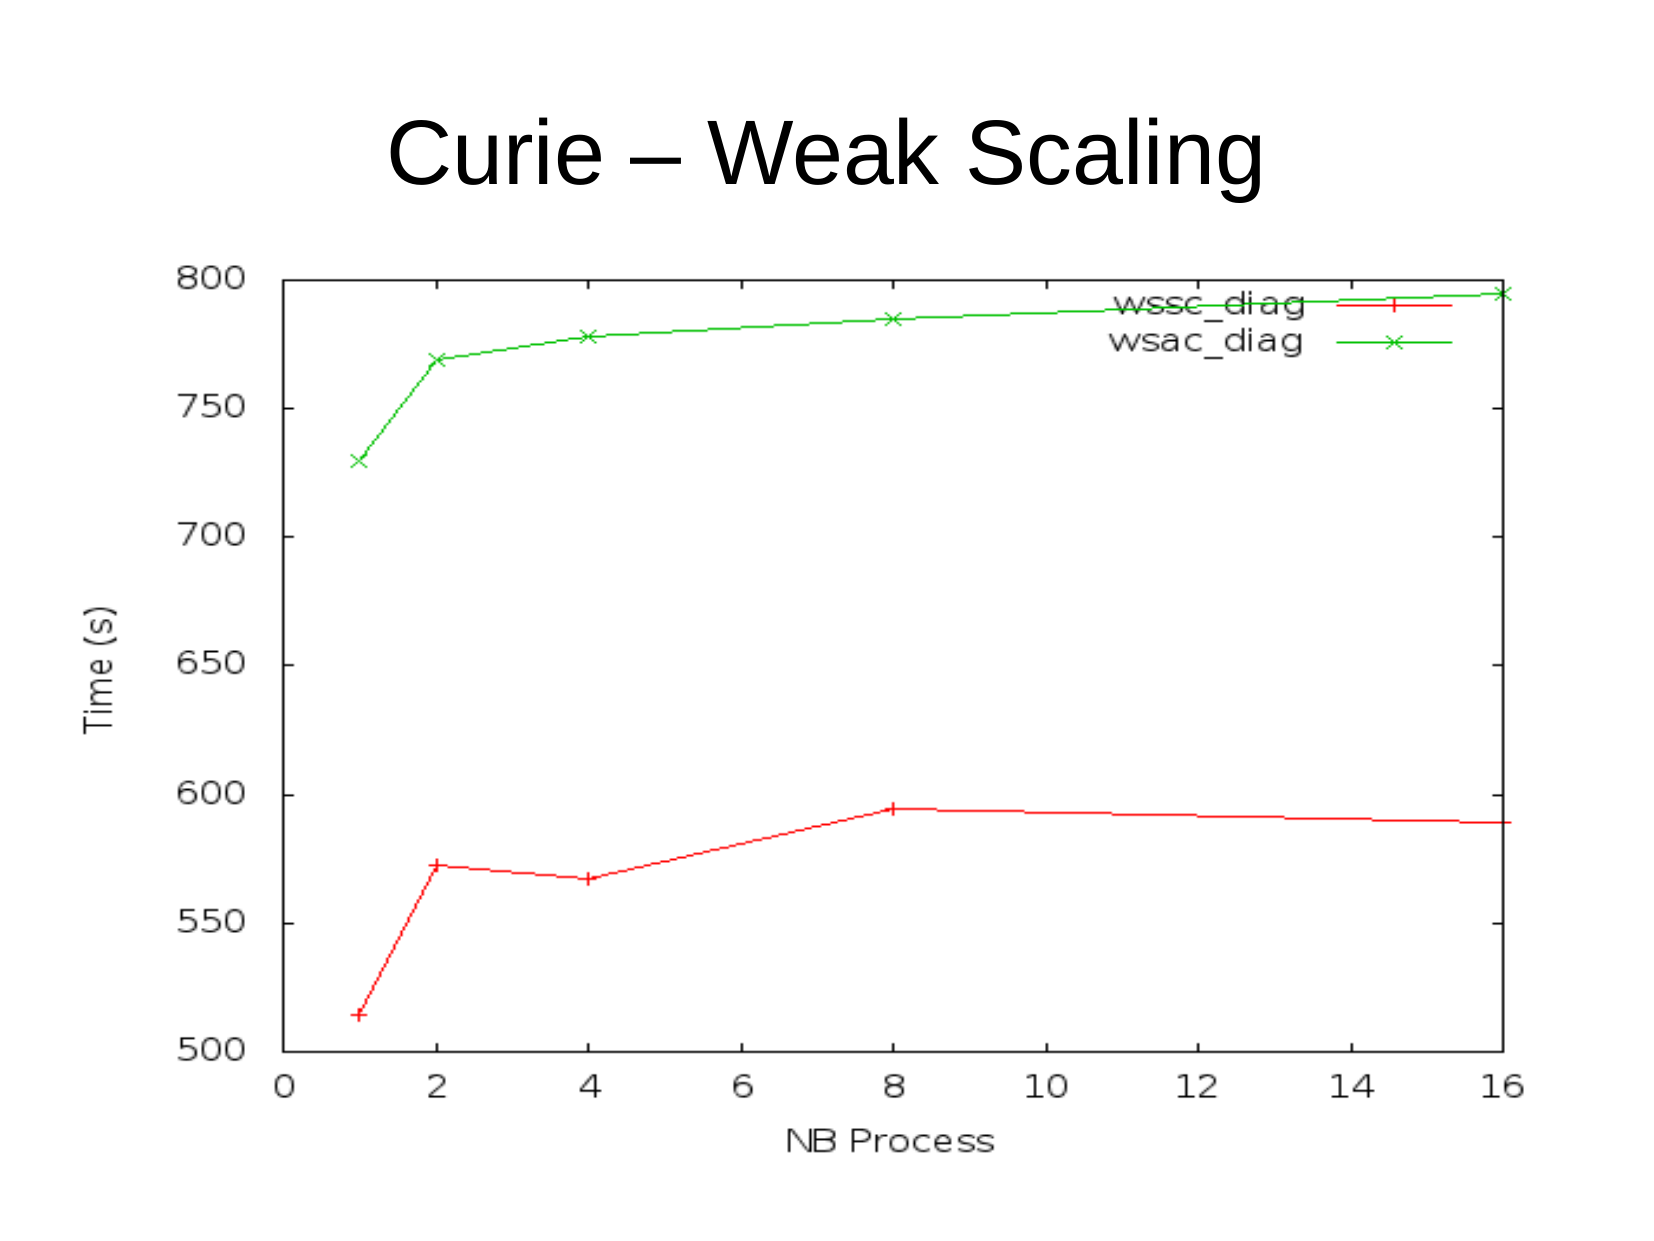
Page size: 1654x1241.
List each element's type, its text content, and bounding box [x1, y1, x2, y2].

picture [70, 237, 1583, 1170]
title Curie – Weak Scaling [82, 49, 1571, 237]
